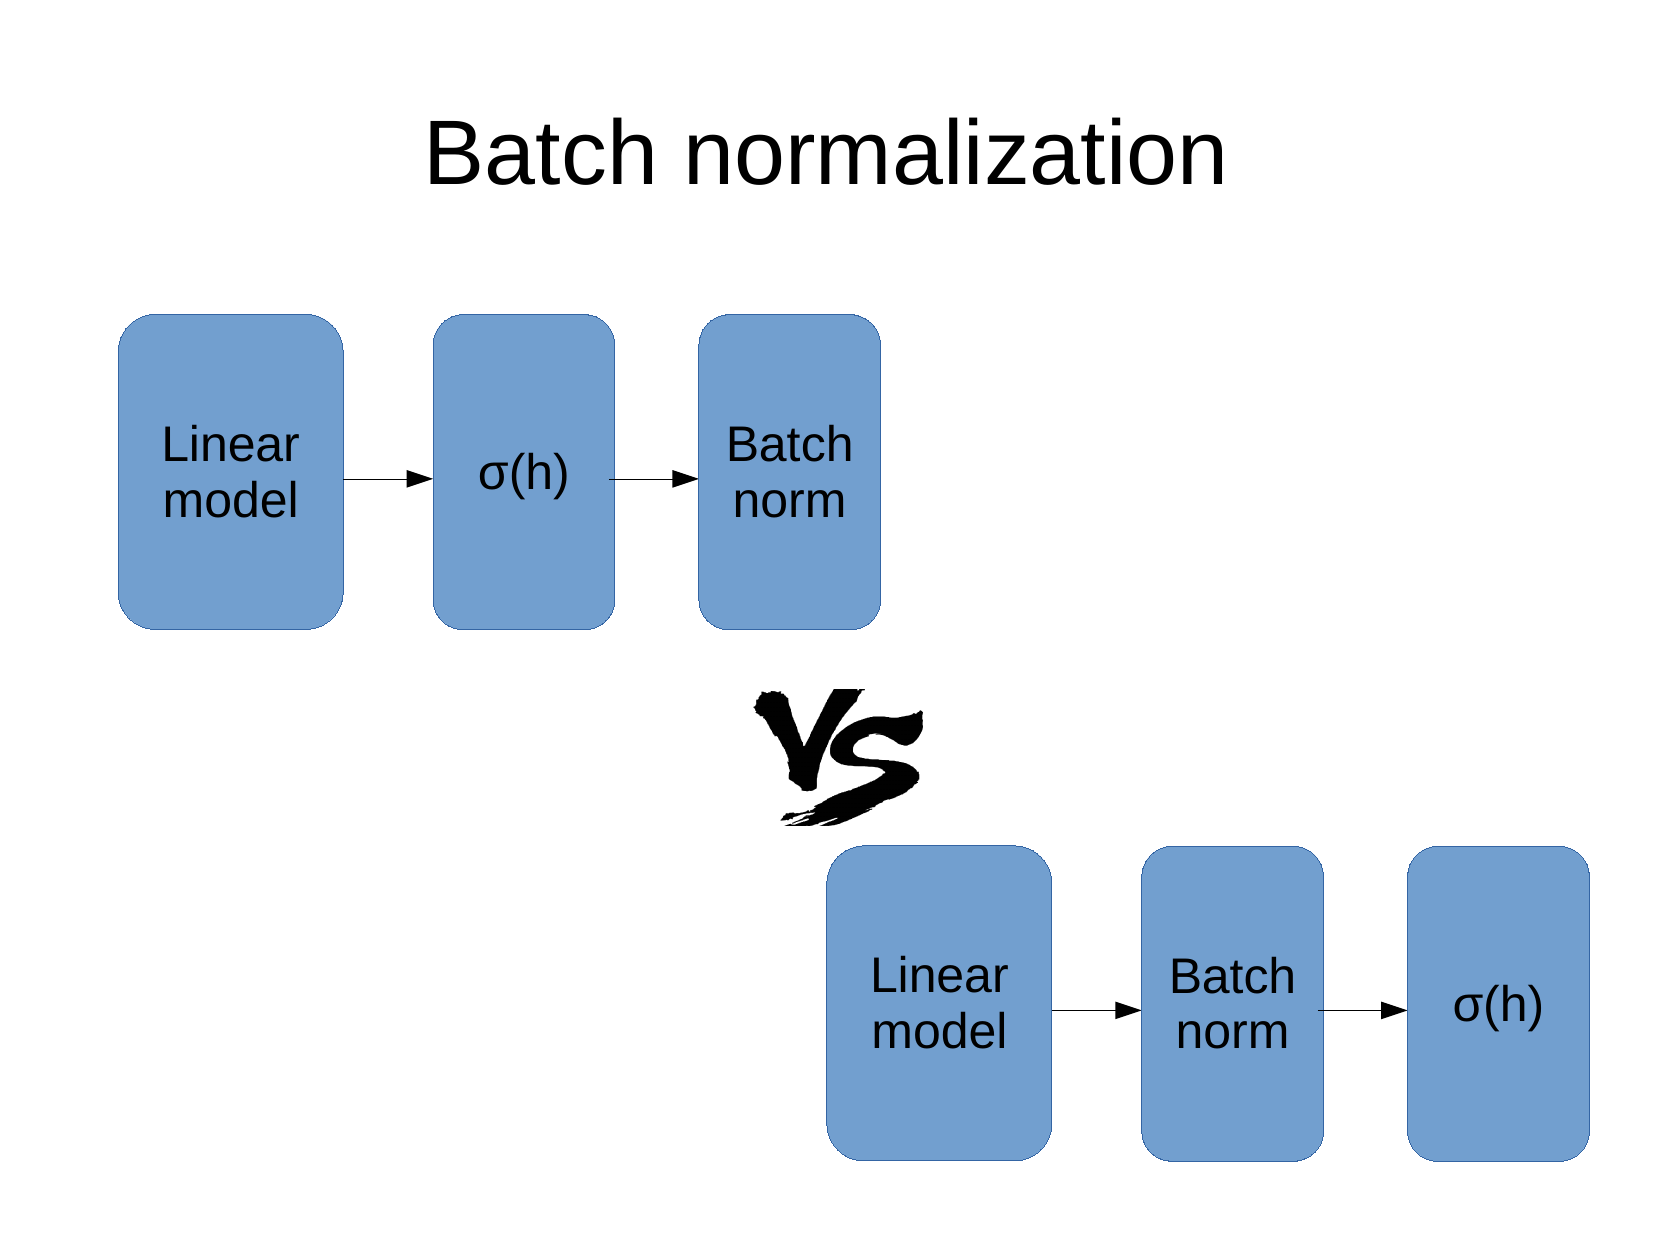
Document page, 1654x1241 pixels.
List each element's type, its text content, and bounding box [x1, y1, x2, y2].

text_box Linear model [118, 314, 344, 630]
text_box Batch norm [698, 314, 881, 630]
text_box σ(h) [1407, 846, 1590, 1162]
text_box σ(h) [433, 314, 615, 630]
text_box Linear model [826, 845, 1052, 1161]
picture [735, 689, 929, 826]
title Batch normalization [82, 49, 1571, 257]
text_box Batch norm [1141, 846, 1324, 1162]
